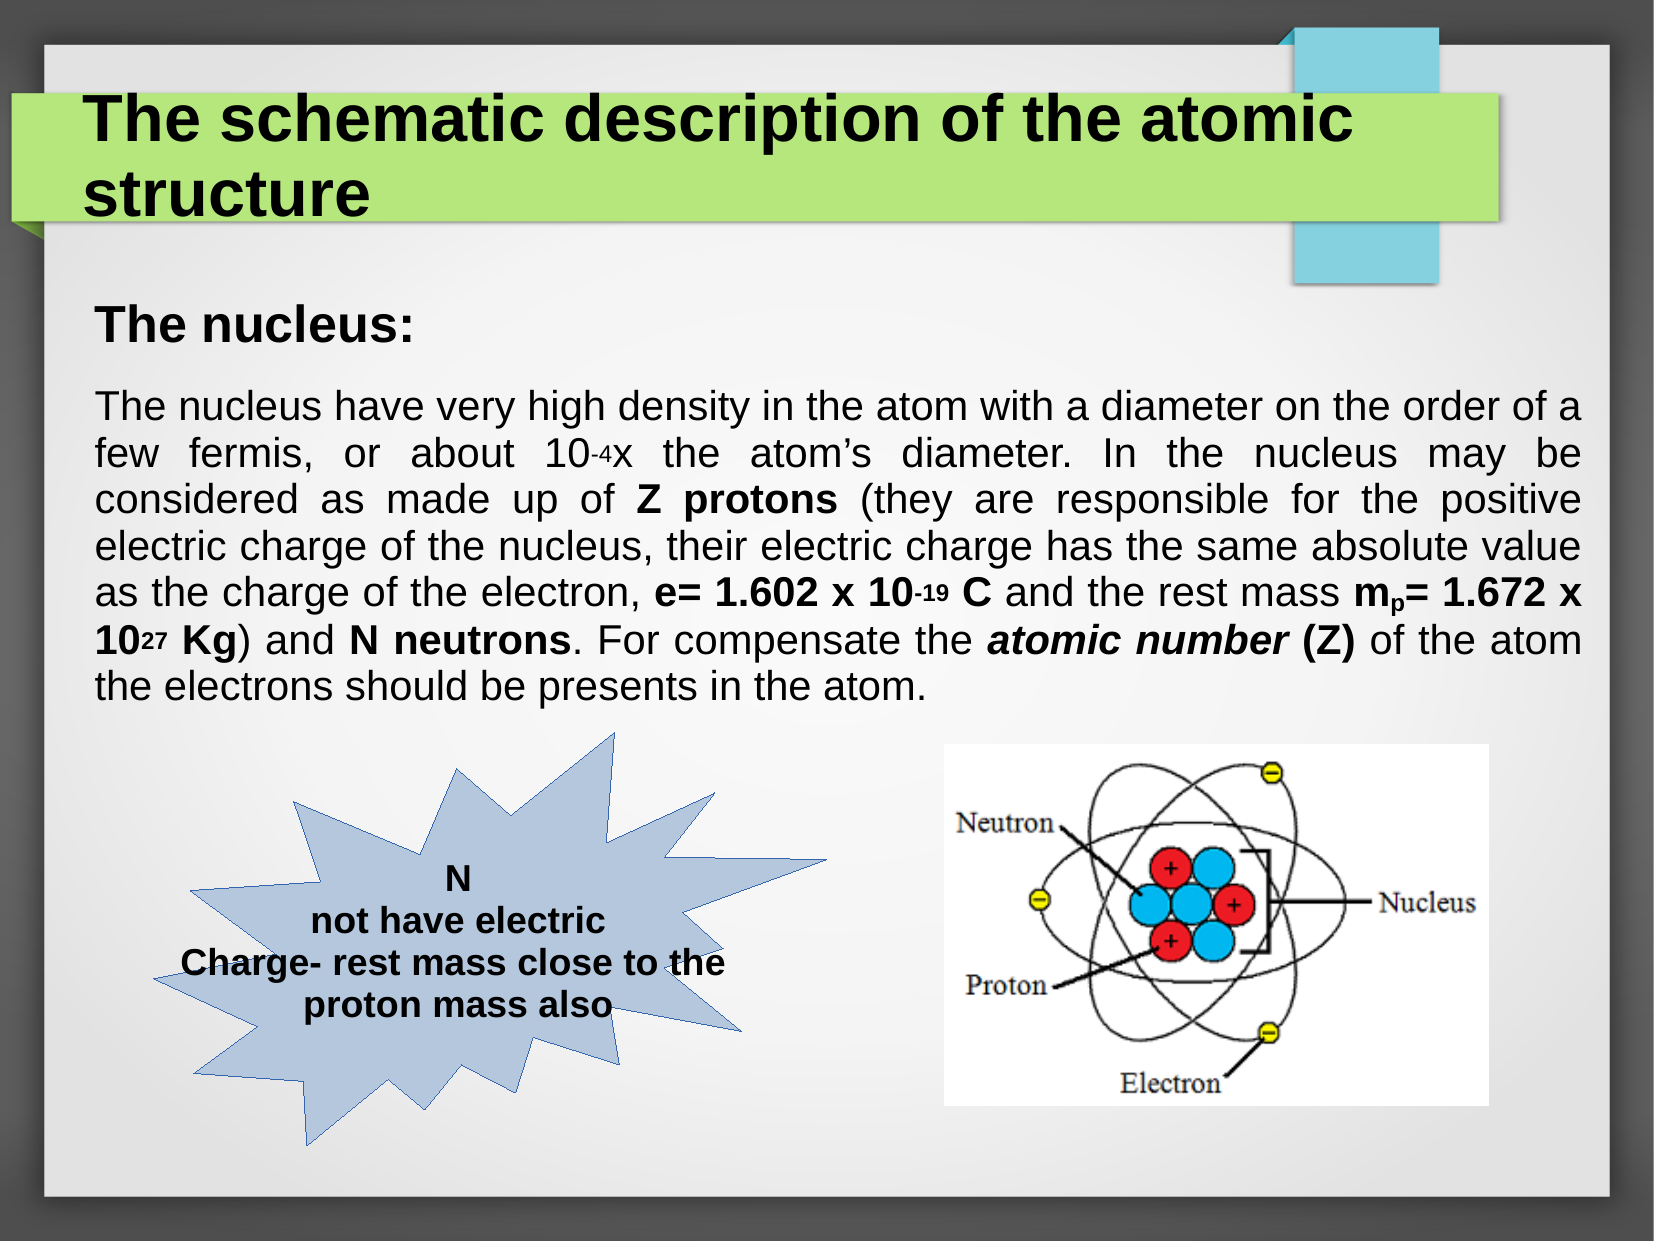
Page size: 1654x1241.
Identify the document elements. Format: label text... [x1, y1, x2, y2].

text_box N not have electric Charge- rest mass close to the proton mass also [153, 732, 827, 1146]
picture [0, 0, 1654, 1241]
list The nucleus: The nucleus have very high density in the atom with a diameter on the order of a few fermis, or about 10-4x the atom’s diameter. In the nucleus may be considered as made up of Z protons (they are responsible for the positive electric charge of the nucleus, their electric charge has the same absolute value as the charge of the electron, e= 1.602 x 10-19 C and the rest mass mp= 1.672 x 1027 Kg) and N neutrons. For compensate the atomic number (Z) of the atom the electrons should be presents in the atom. [94, 295, 1583, 1015]
title The schematic description of the atomic structure [82, 80, 1607, 231]
